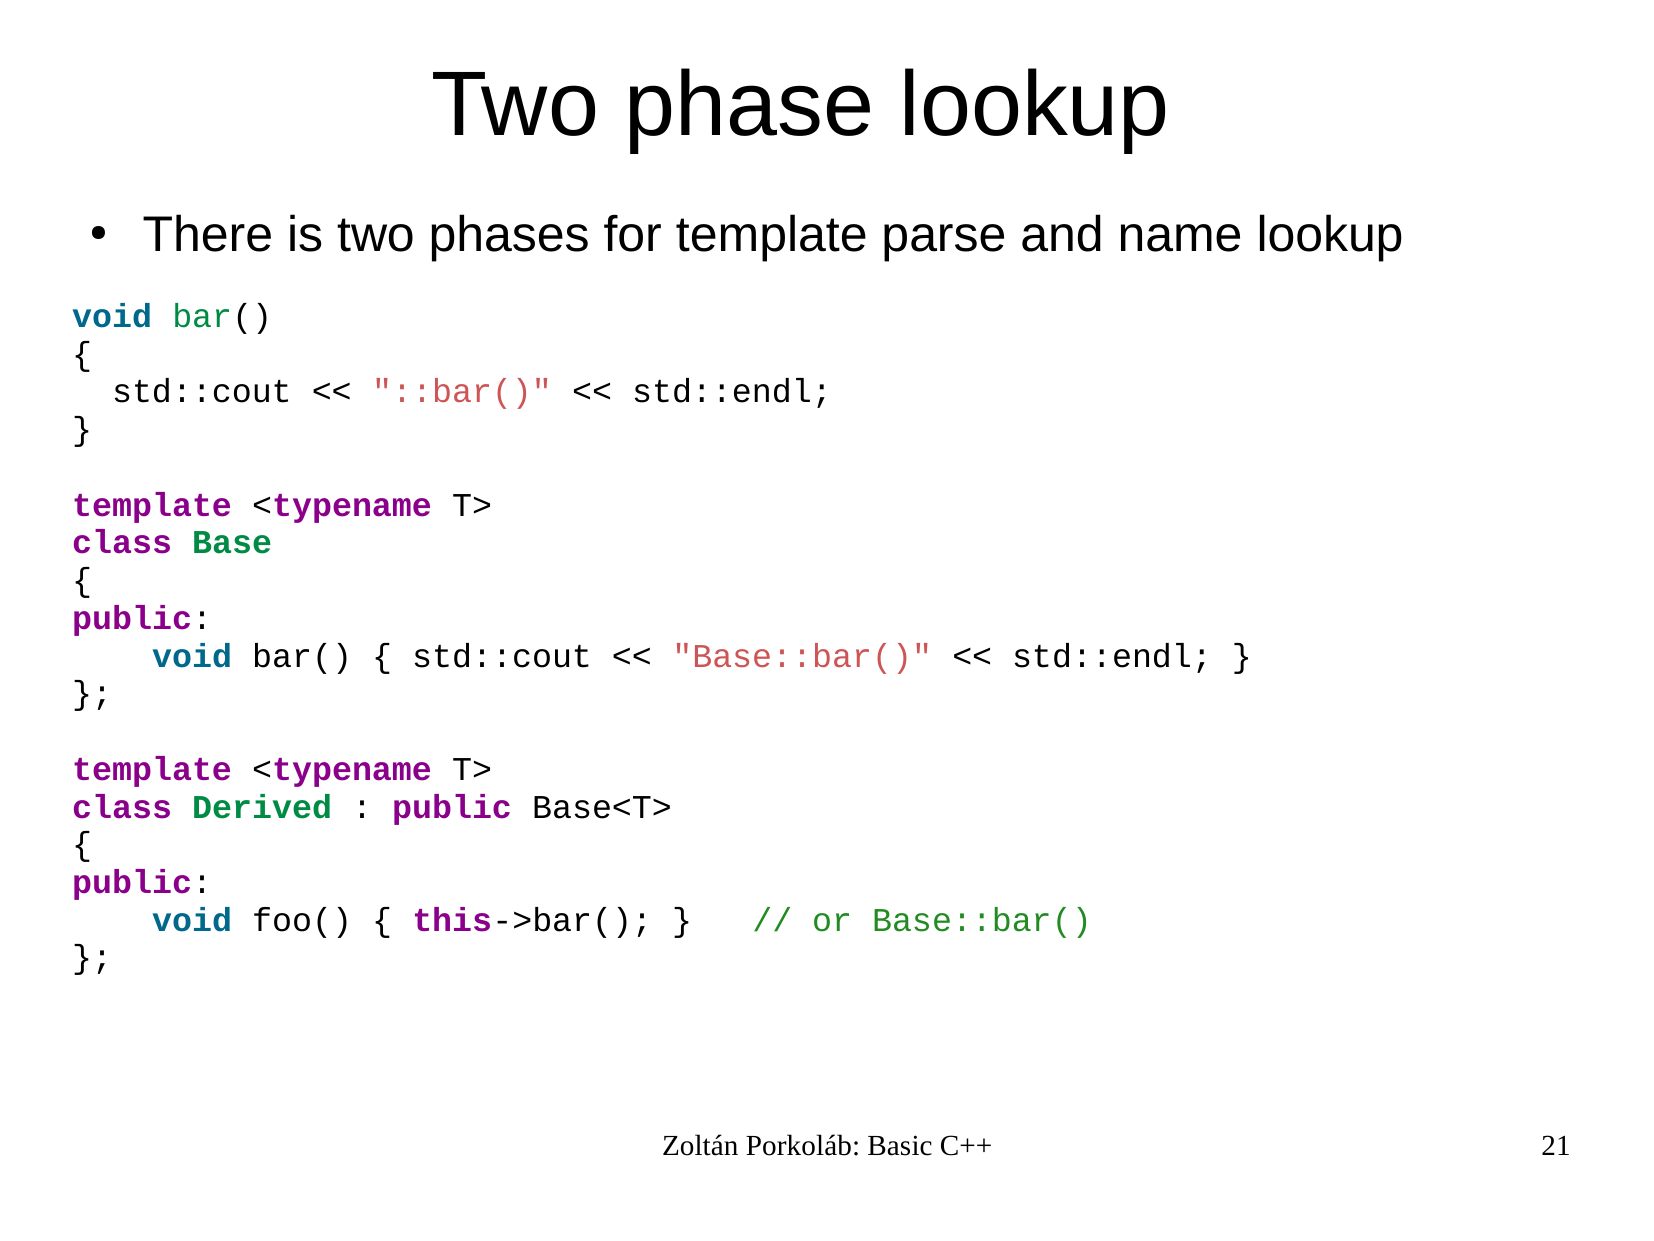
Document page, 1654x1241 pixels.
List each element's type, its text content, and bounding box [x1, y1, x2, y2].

list There is two phases for template parse and name lookup [71, 125, 1606, 292]
title Two phase lookup [56, 0, 1546, 208]
text_box void bar() { std::cout << "::bar()" << std::endl; } template <typename T> class Base { public: void bar() { std::cout << "Base::bar()" << std::endl; } }; template <typename T> class Derived : public Base<T> { public: void foo() { this->bar(); } // or Base::bar() }; [57, 292, 1654, 1077]
